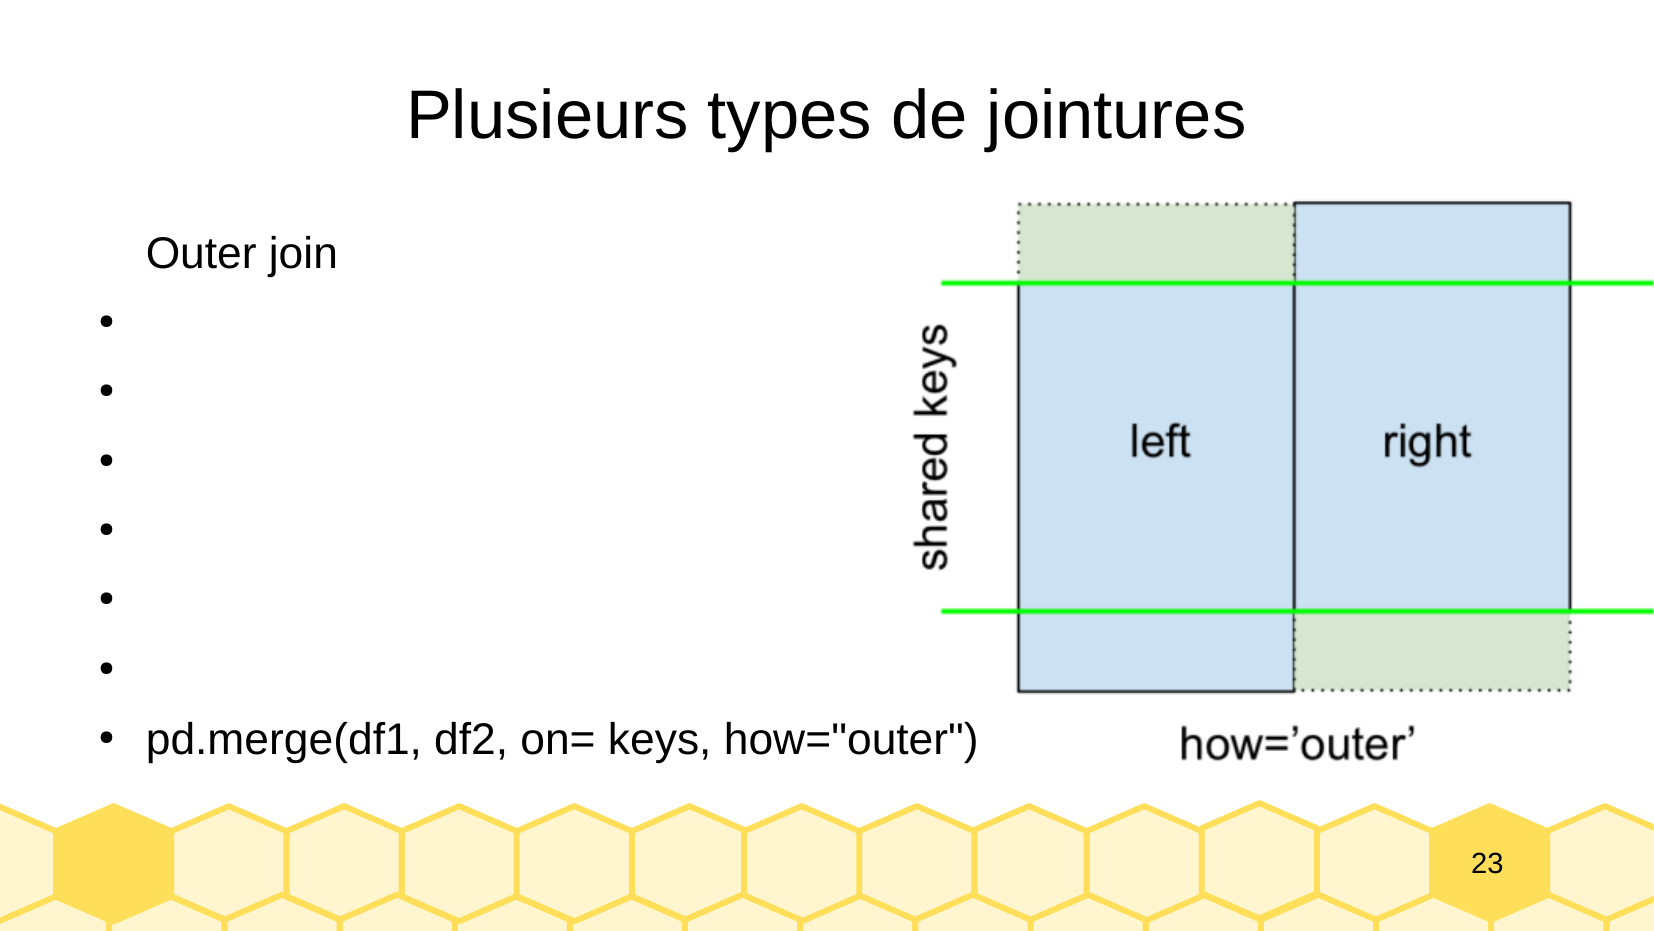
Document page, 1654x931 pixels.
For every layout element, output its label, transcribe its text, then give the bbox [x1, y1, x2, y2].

title Plusieurs types de jointures [82, 37, 1571, 193]
list Outer join pd.merge(df1, df2, on= keys, how="outer") [82, 228, 1571, 768]
picture [738, 114, 1654, 798]
